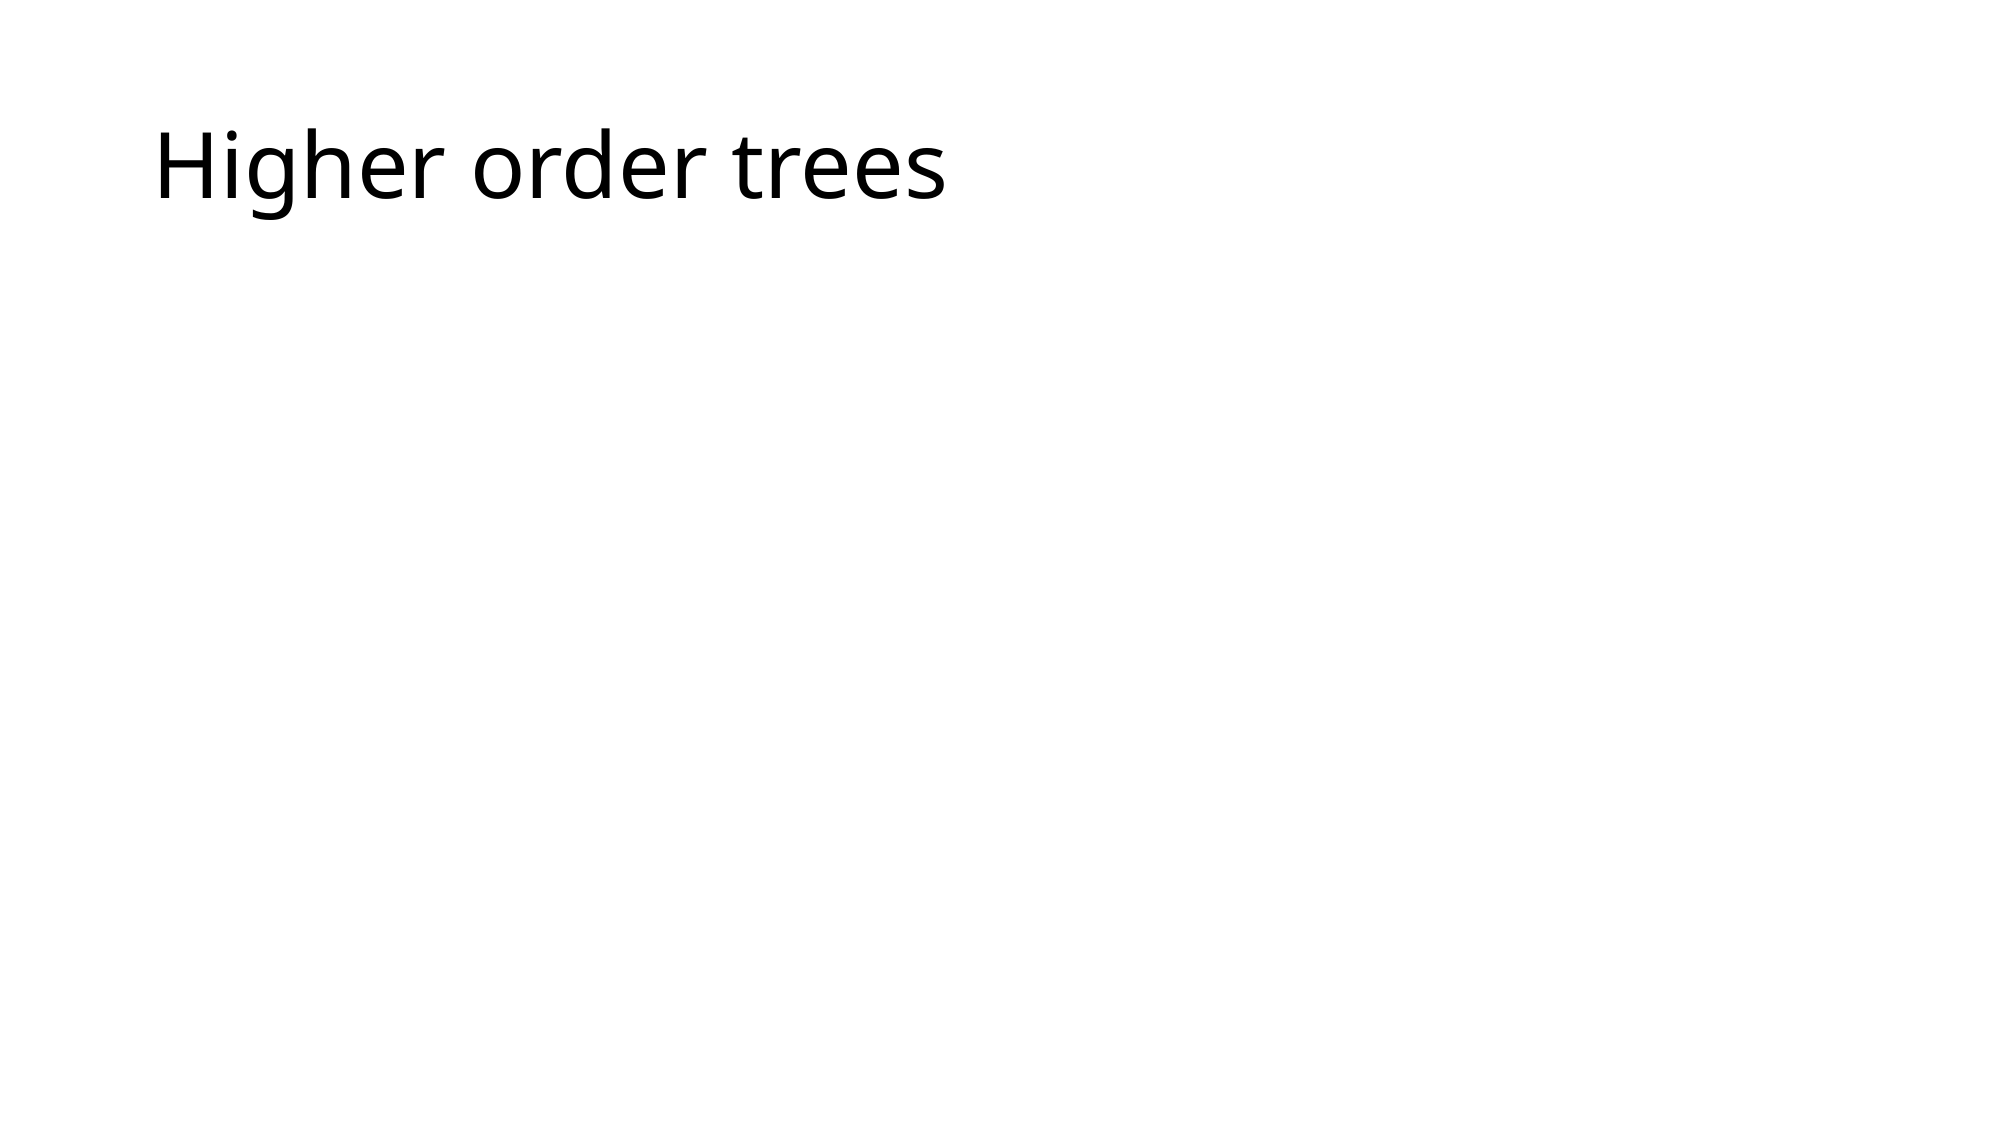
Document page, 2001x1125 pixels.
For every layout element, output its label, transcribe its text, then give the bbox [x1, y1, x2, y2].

title Higher order trees [137, 59, 1863, 278]
